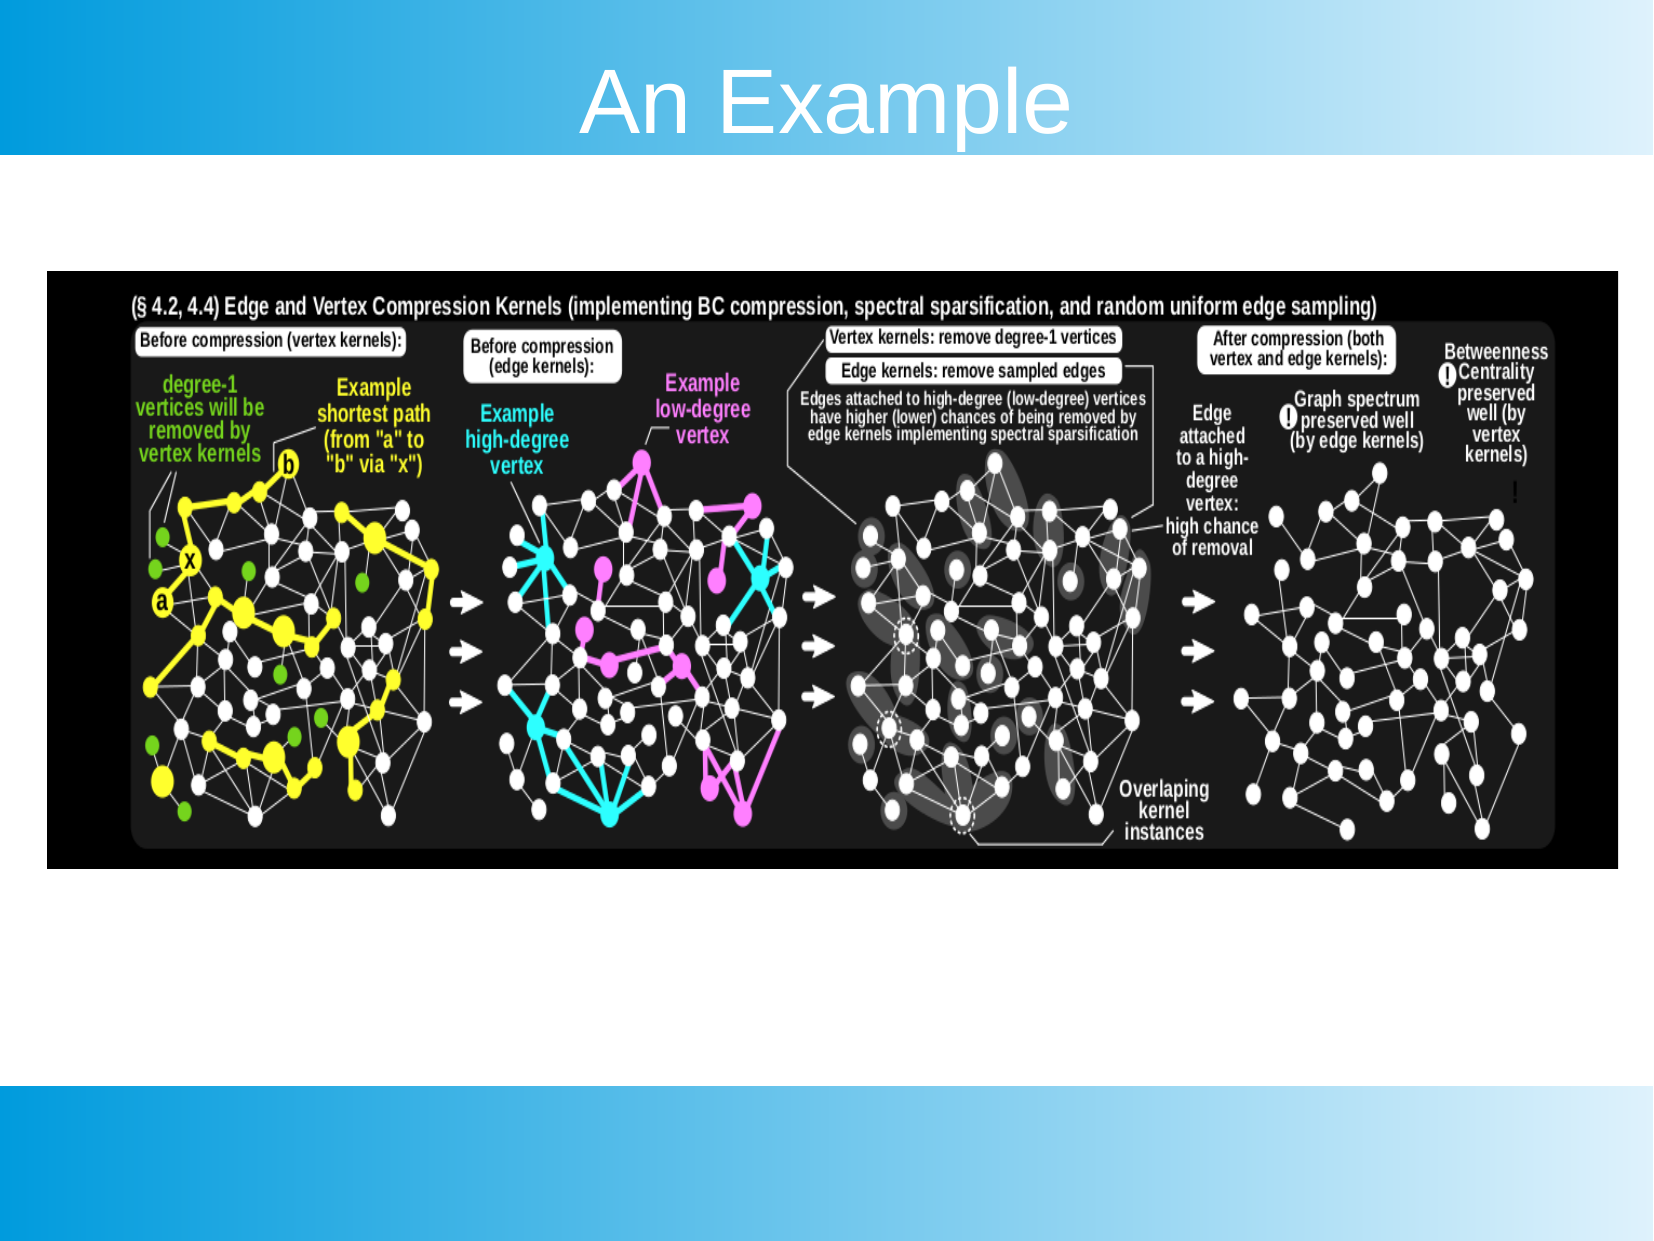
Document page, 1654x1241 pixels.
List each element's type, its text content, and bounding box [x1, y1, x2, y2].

picture [47, 271, 1619, 869]
title An Example [82, 49, 1571, 155]
